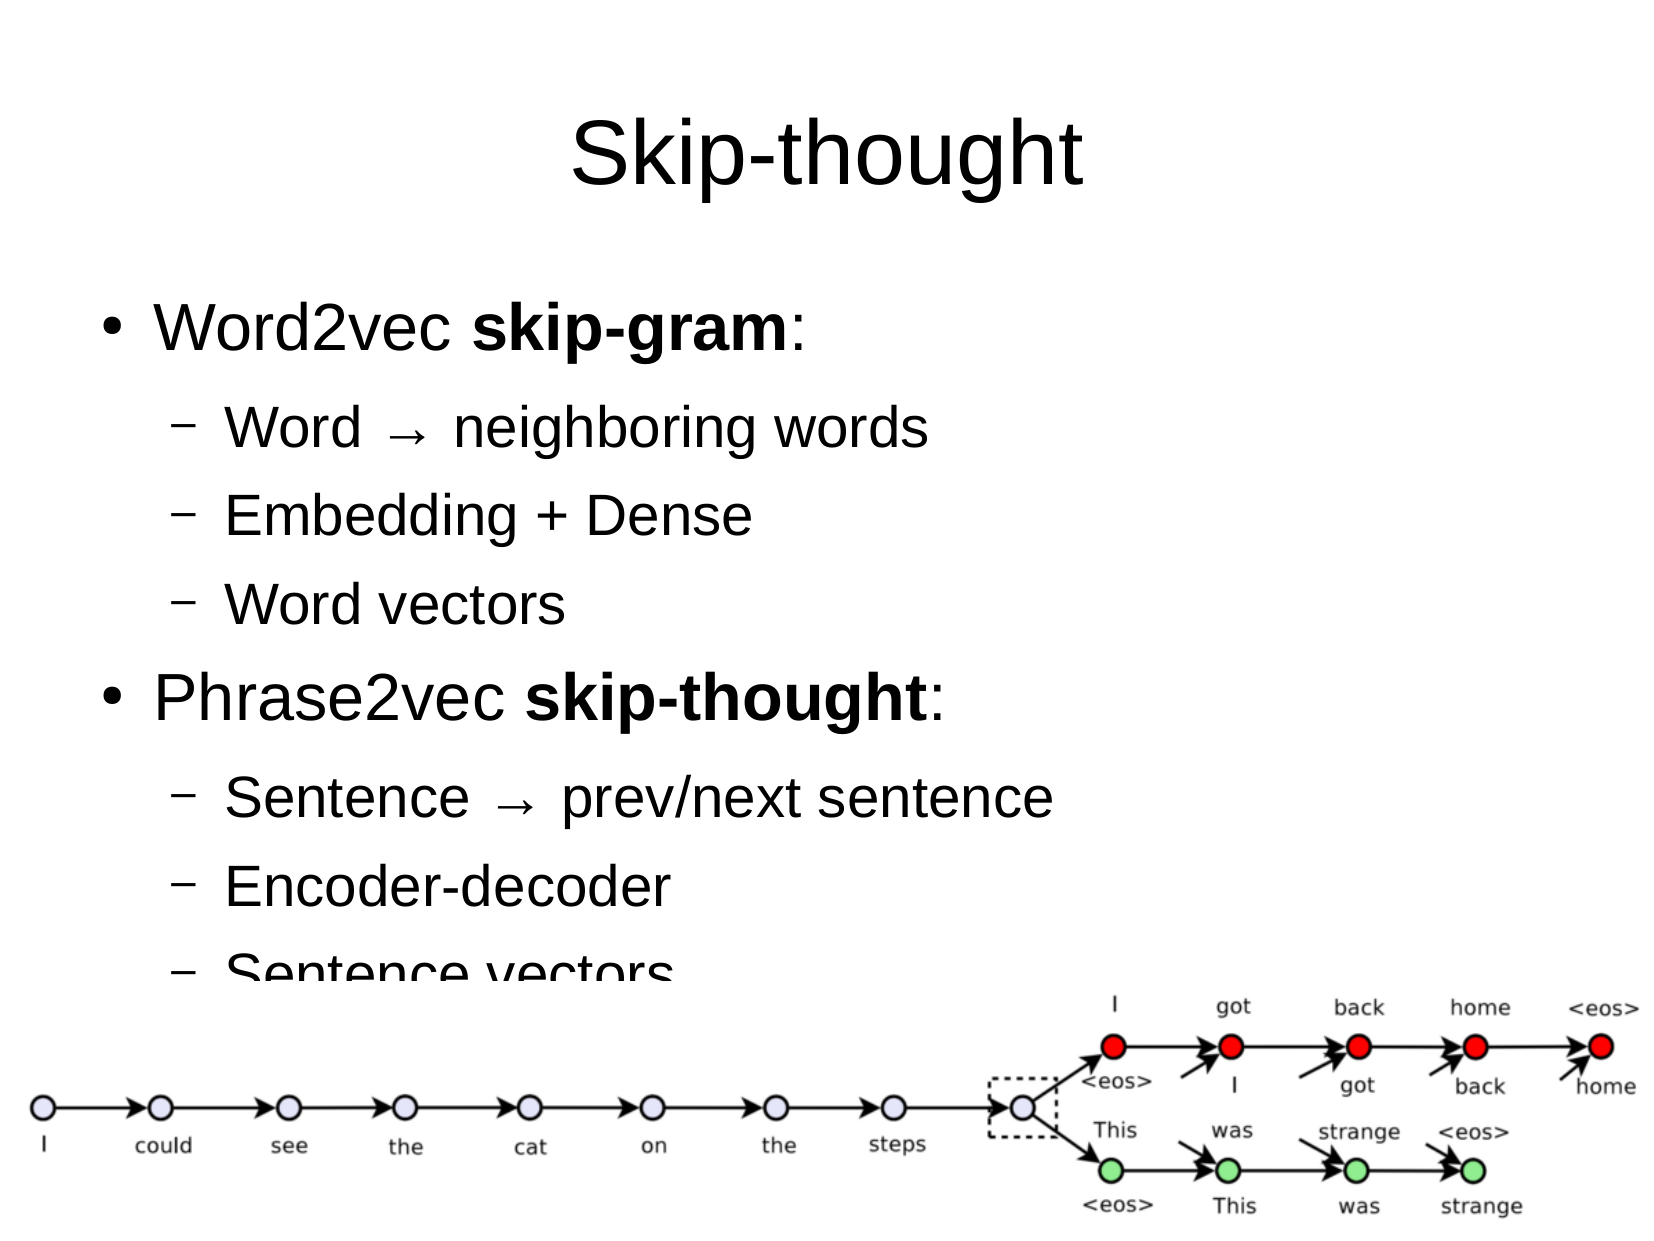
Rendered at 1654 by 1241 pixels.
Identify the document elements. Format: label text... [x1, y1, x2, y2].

picture [7, 981, 1654, 1241]
list Word2vec skip-gram: Word → neighboring words Embedding + Dense Word vectors Phrase2vec skip-thought: Sentence → prev/next sentence Encoder-decoder Sentence vectors [82, 290, 1571, 981]
title Skip-thought [82, 49, 1571, 257]
